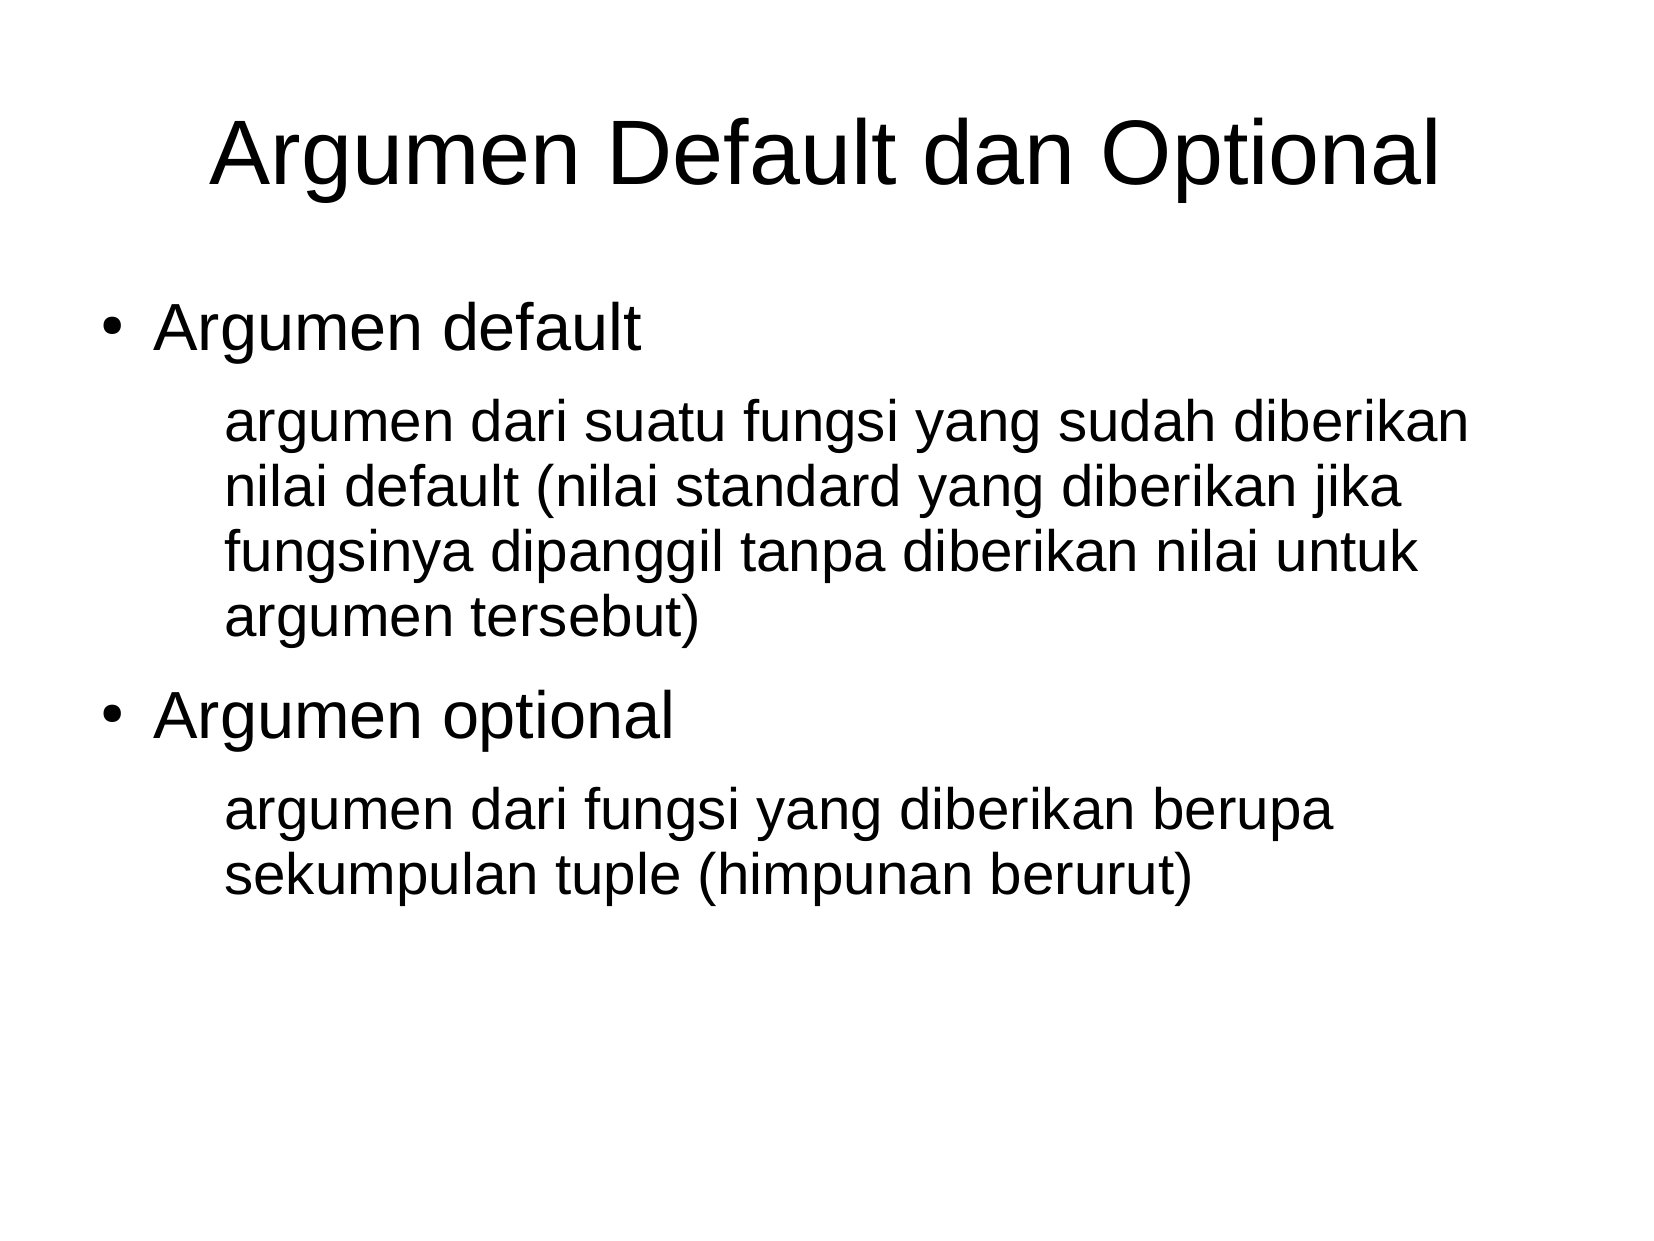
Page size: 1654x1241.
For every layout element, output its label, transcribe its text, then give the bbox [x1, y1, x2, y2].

title Argumen Default dan Optional [82, 49, 1571, 257]
list Argumen default argumen dari suatu fungsi yang sudah diberikan nilai default (nilai standard yang diberikan jika fungsinya dipanggil tanpa diberikan nilai untuk argumen tersebut) Argumen optional argumen dari fungsi yang diberikan berupa sekumpulan tuple (himpunan berurut) [82, 290, 1571, 1010]
